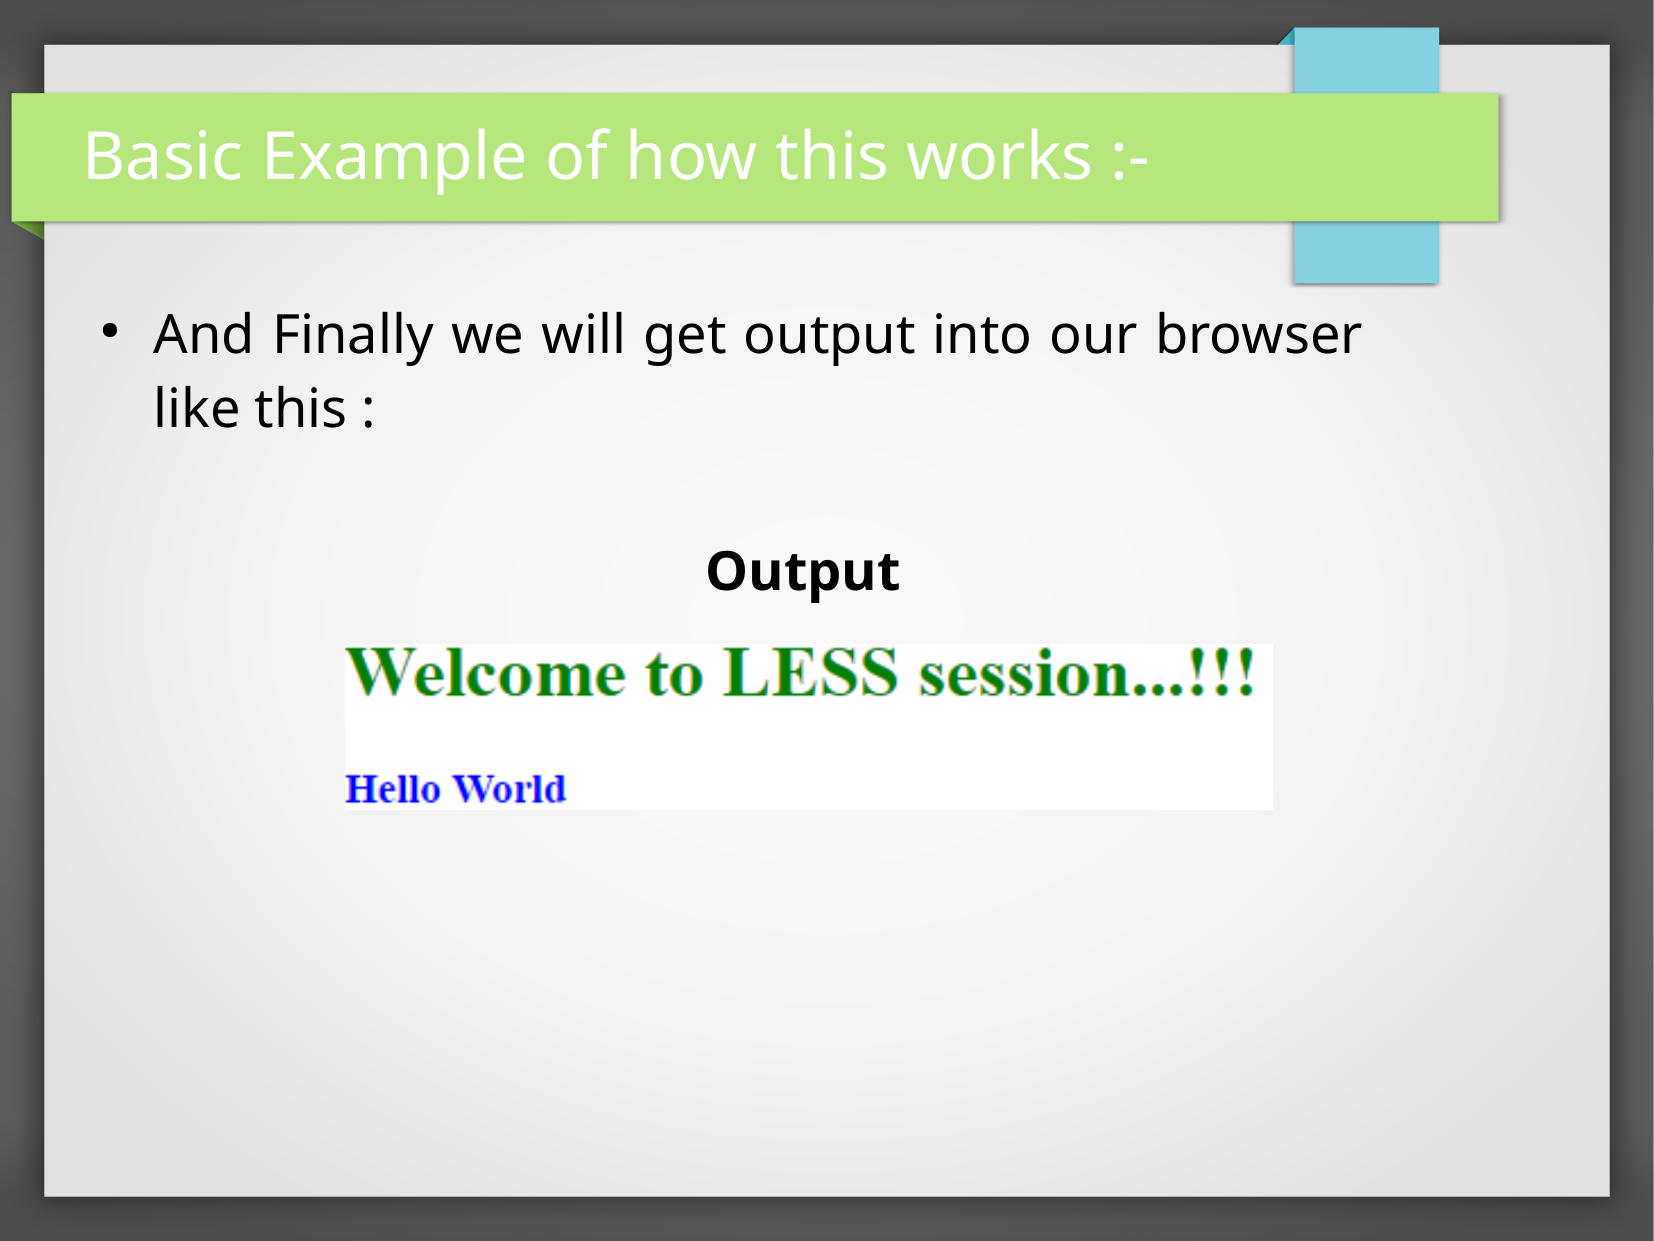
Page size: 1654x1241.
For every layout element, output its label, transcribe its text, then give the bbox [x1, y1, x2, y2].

title Basic Example of how this works :- [82, 59, 1381, 248]
picture [0, 0, 1654, 1241]
list And Finally we will get output into our browser like this : [82, 295, 1366, 526]
text_box Output [690, 524, 901, 616]
